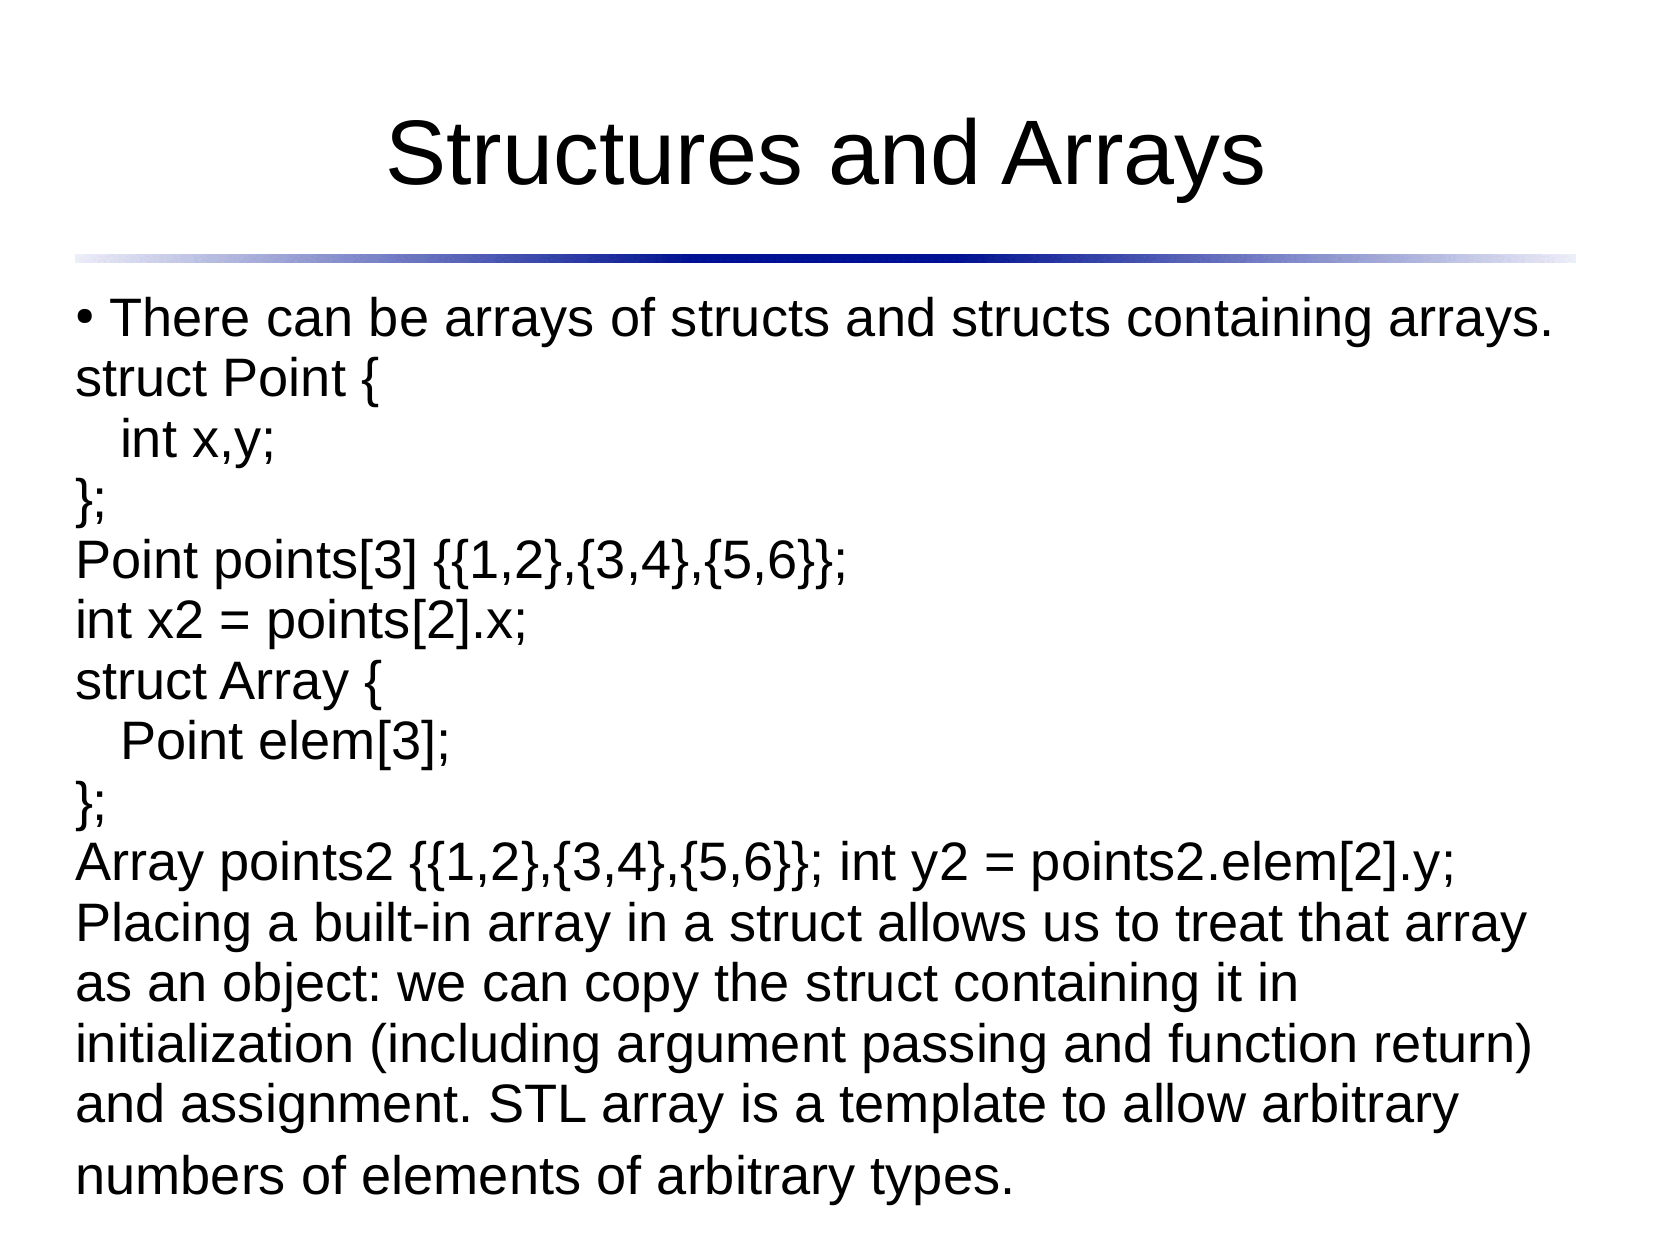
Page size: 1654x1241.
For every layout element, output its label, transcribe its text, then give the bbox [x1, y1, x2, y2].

picture [75, 254, 1576, 263]
title Structures and Arrays [82, 65, 1571, 241]
subtitle There can be arrays of structs and structs containing arrays. struct Point { int x,y; }; Point points[3] {{1,2},{3,4},{5,6}}; int x2 = points[2].x; struct Array { Point elem[3]; }; Array points2 {{1,2},{3,4},{5,6}}; int y2 = points2.elem[2].y; Placing a built-in array in a struct allows us to treat that array as an object: we can copy the struct containing it in initialization (including argument passing and function return) and assignment. STL array is a template to allow arbitrary numbers of elements of arbitrary types. [75, 263, 1564, 1238]
